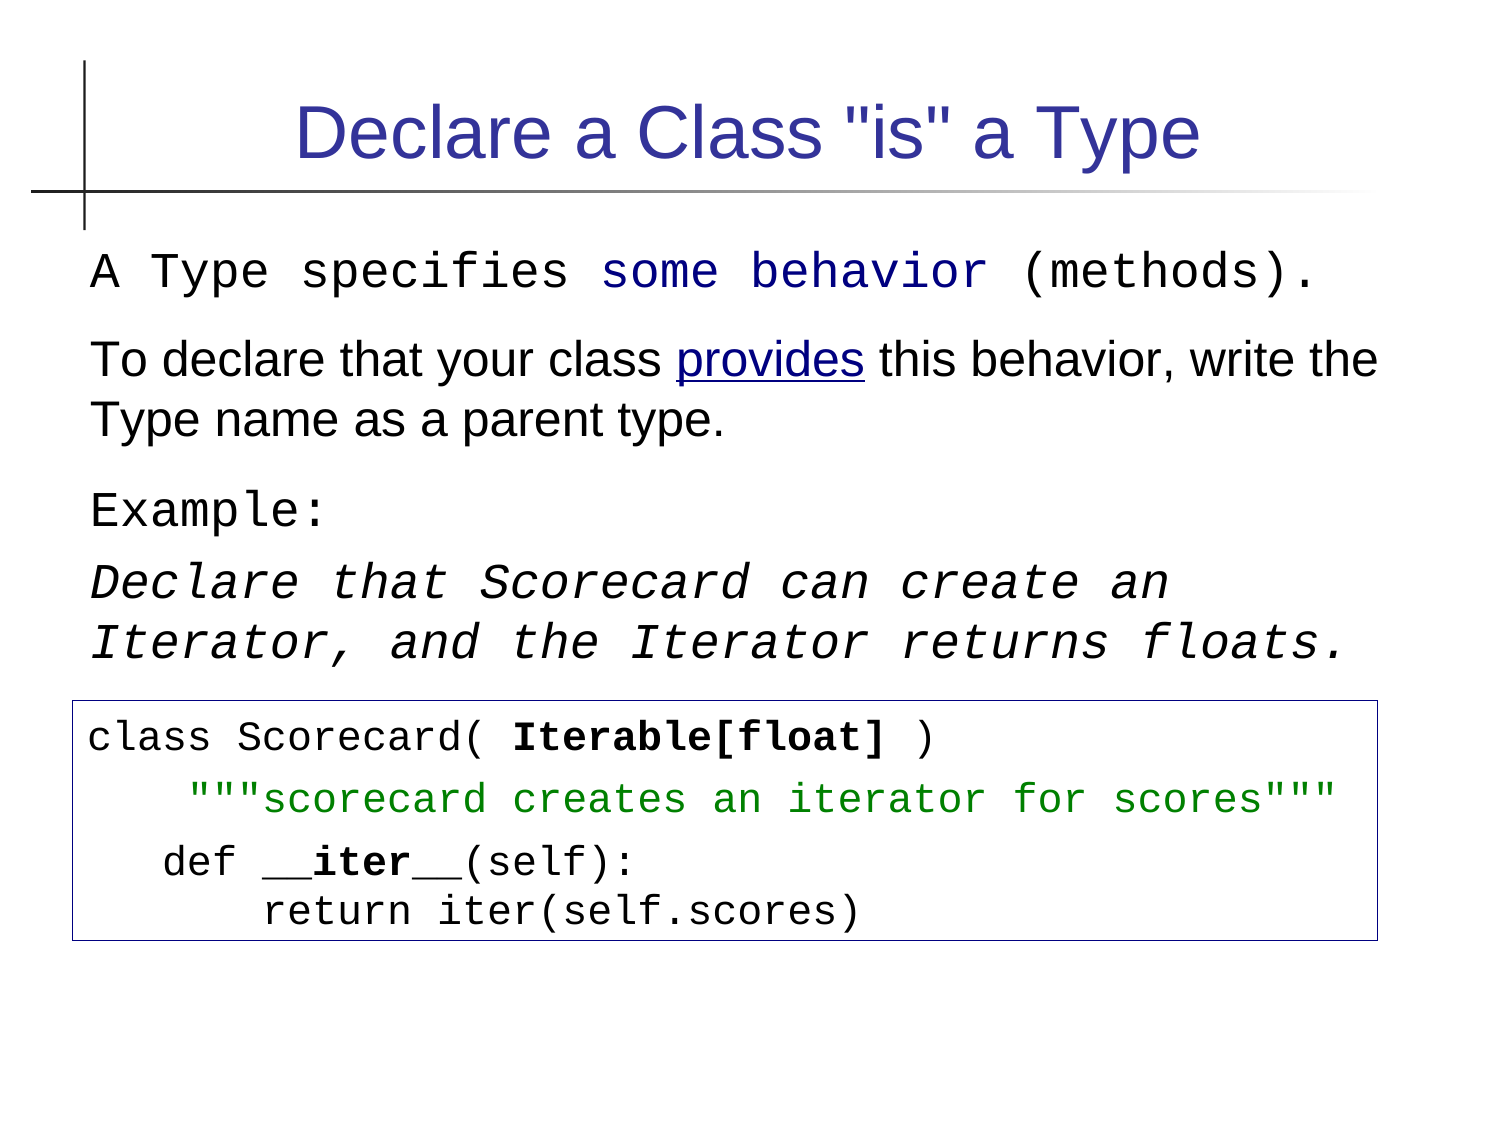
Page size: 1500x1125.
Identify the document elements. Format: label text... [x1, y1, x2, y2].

title Declare a Class "is" a Type [100, 42, 1397, 182]
text_box class Scorecard( Iterable[float] ) """scorecard creates an iterator for scores""" def __iter__(self): return iter(self.scores) [72, 700, 1378, 941]
list A Type specifies some behavior (methods). To declare that your class provides this behavior, write the Type name as a parent type. Example: Declare that Scorecard can create an Iterator, and the Iterator returns floats. [75, 229, 1426, 841]
